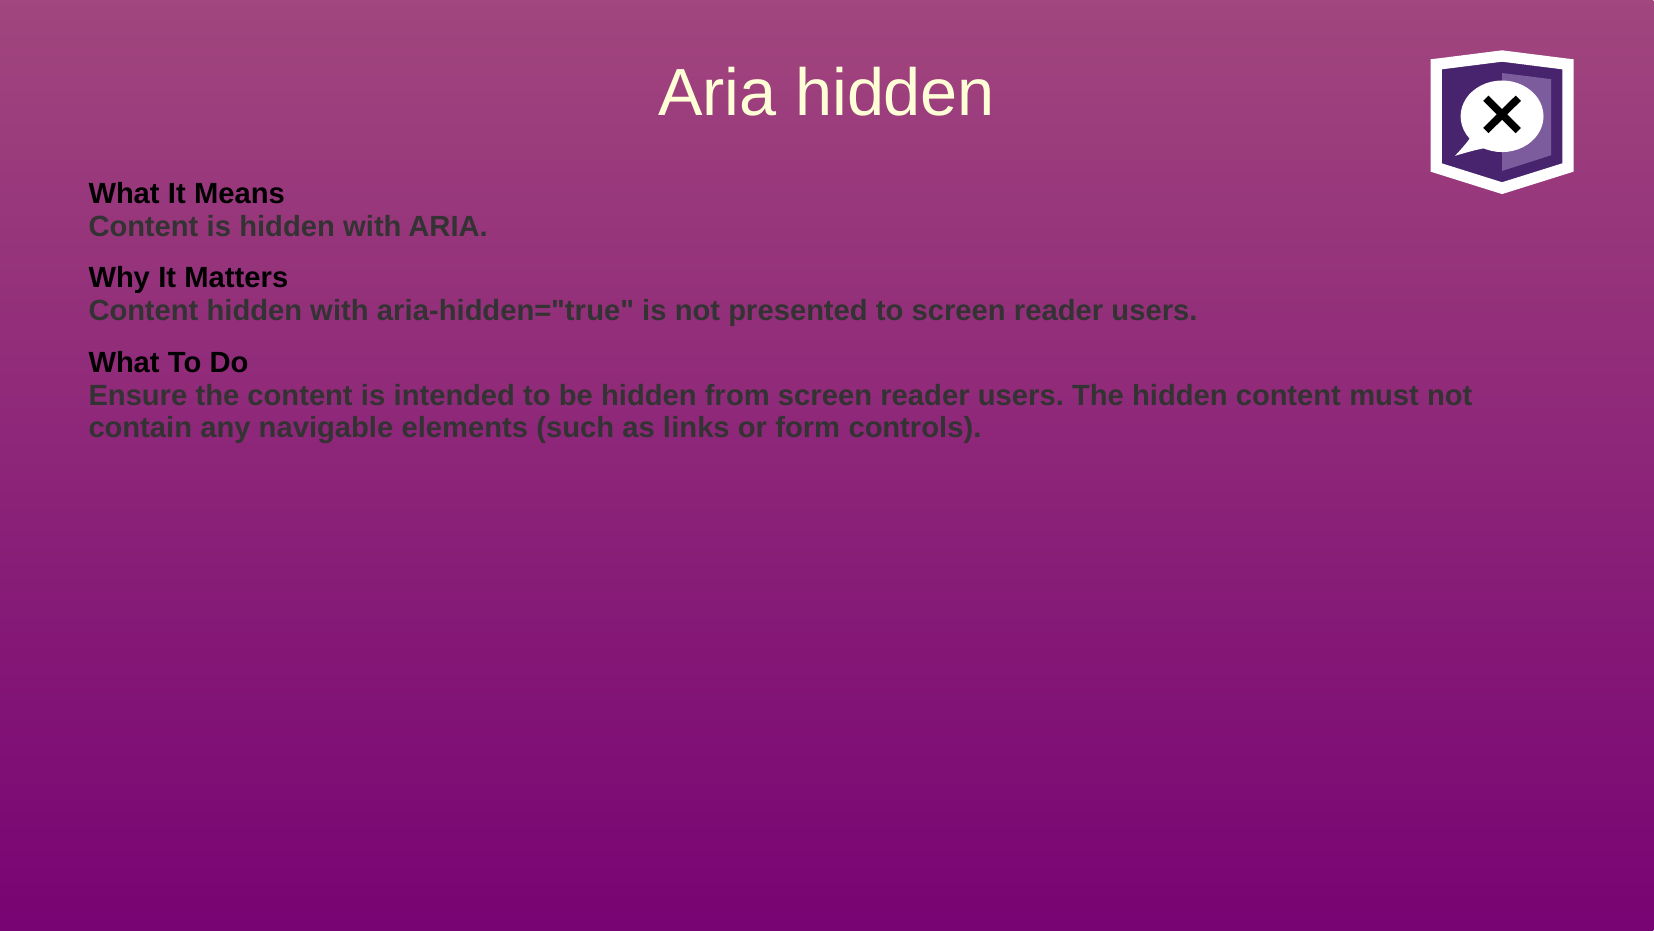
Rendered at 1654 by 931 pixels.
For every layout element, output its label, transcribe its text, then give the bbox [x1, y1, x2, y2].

picture [1417, 37, 1587, 207]
title Aria hidden [82, 37, 1417, 148]
subtitle What It Means Content is hidden with ARIA. Why It Matters Content hidden with aria-hidden="true" is not presented to screen reader users. What To Do Ensure the content is intended to be hidden from screen reader users. The hidden content must not contain any navigable elements (such as links or form controls). [88, 177, 1577, 842]
